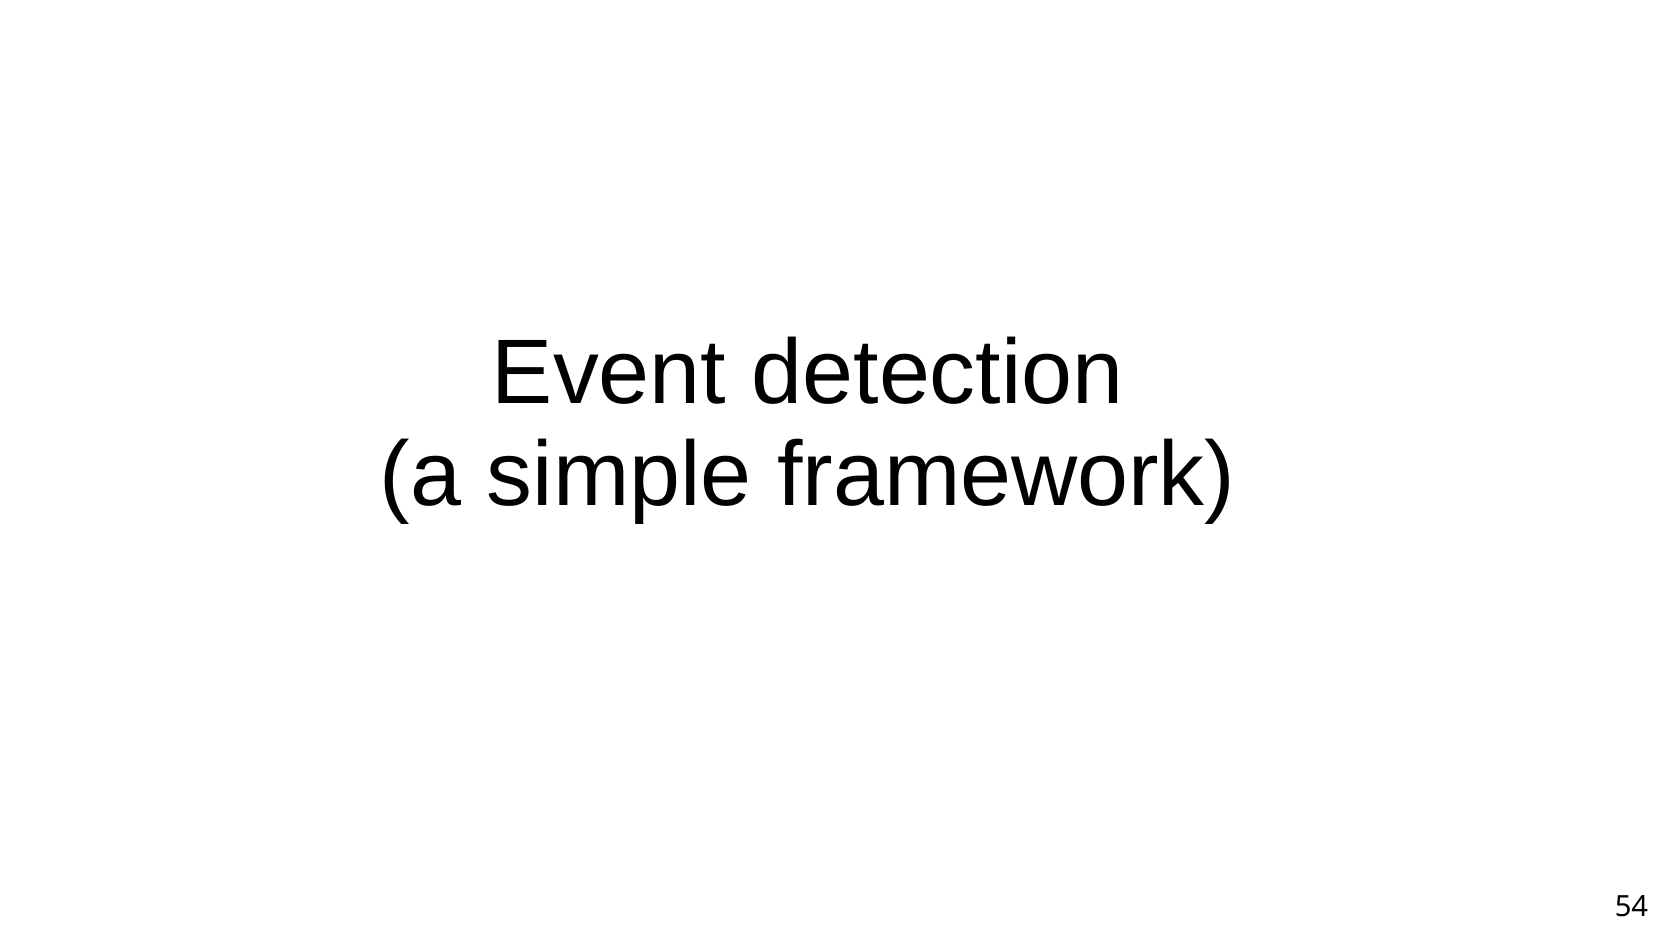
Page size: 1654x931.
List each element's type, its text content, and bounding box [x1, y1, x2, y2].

title Event detection (a simple framework) [64, 320, 1553, 526]
